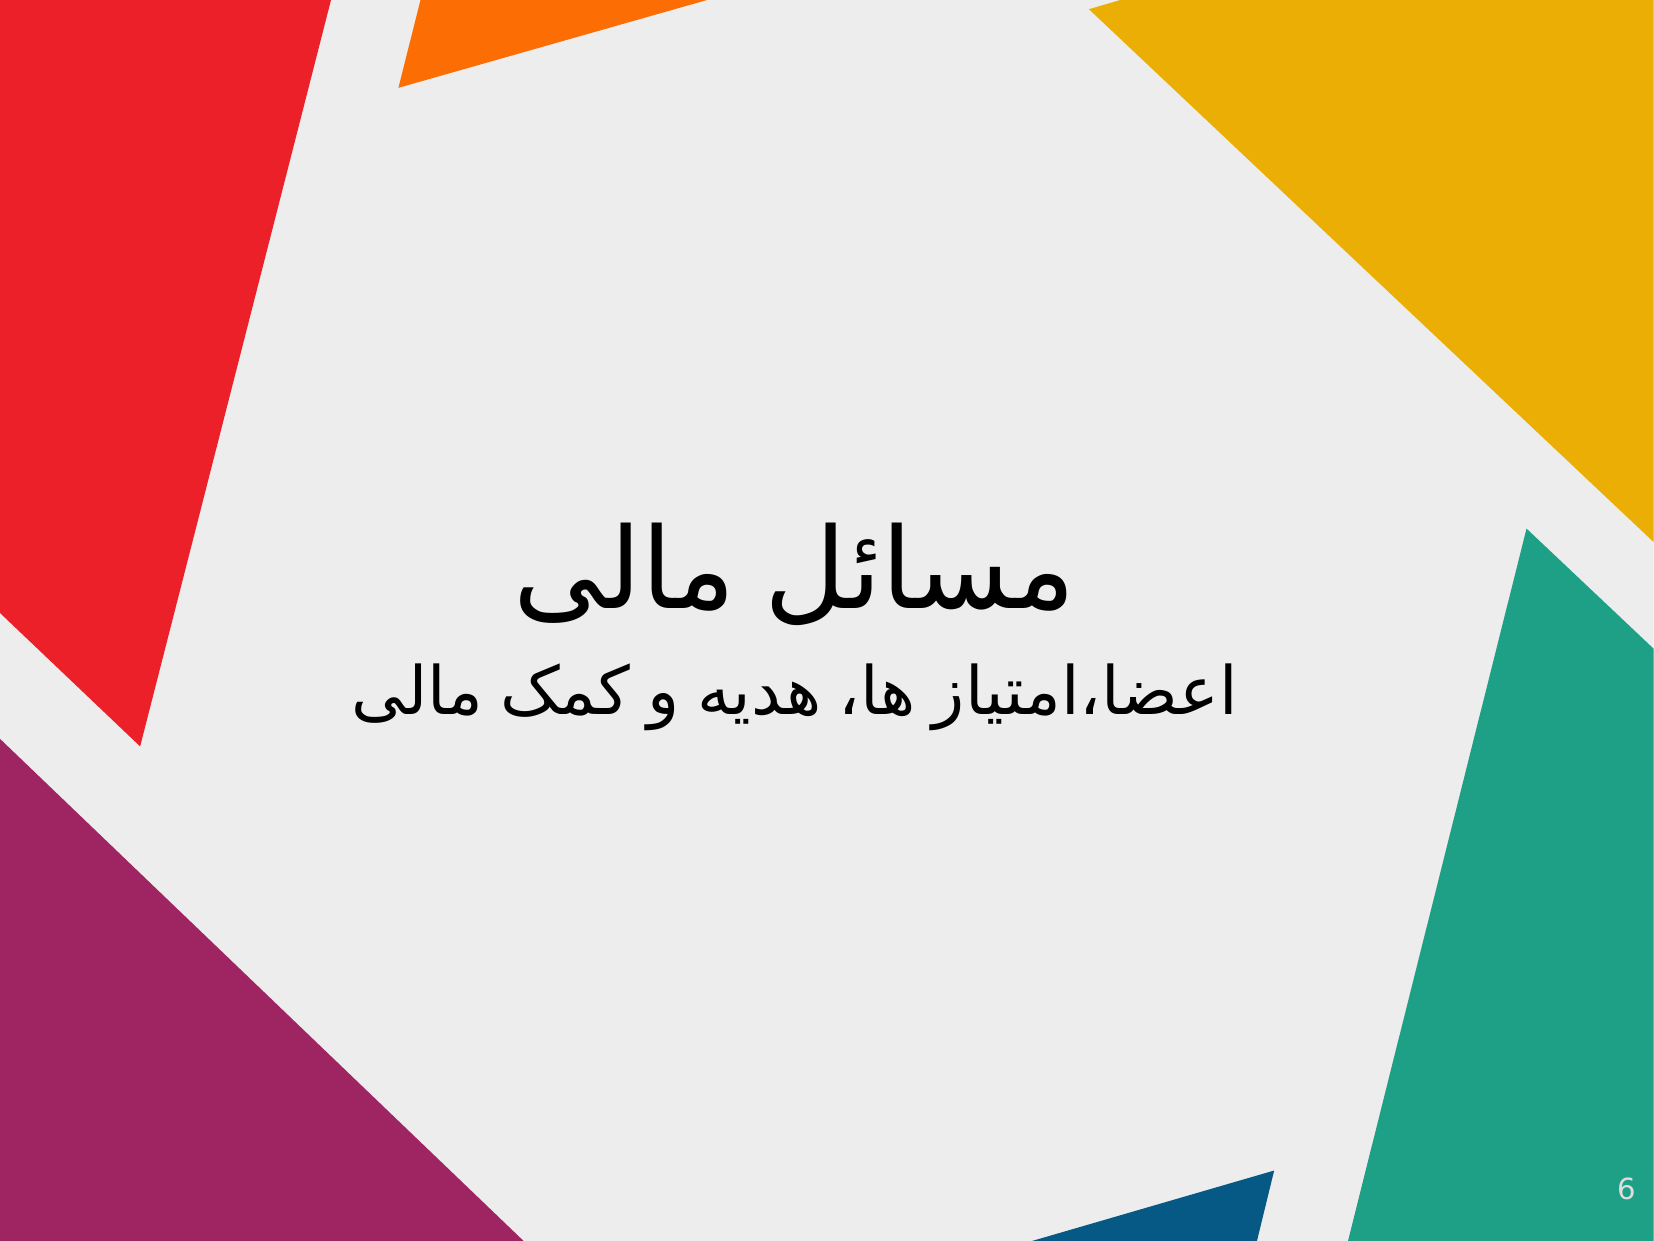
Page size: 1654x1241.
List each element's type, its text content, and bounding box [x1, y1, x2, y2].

text_box مسائل مالی اعضا،امتیاز ها، هدیه و کمک مالی [240, 500, 1351, 991]
